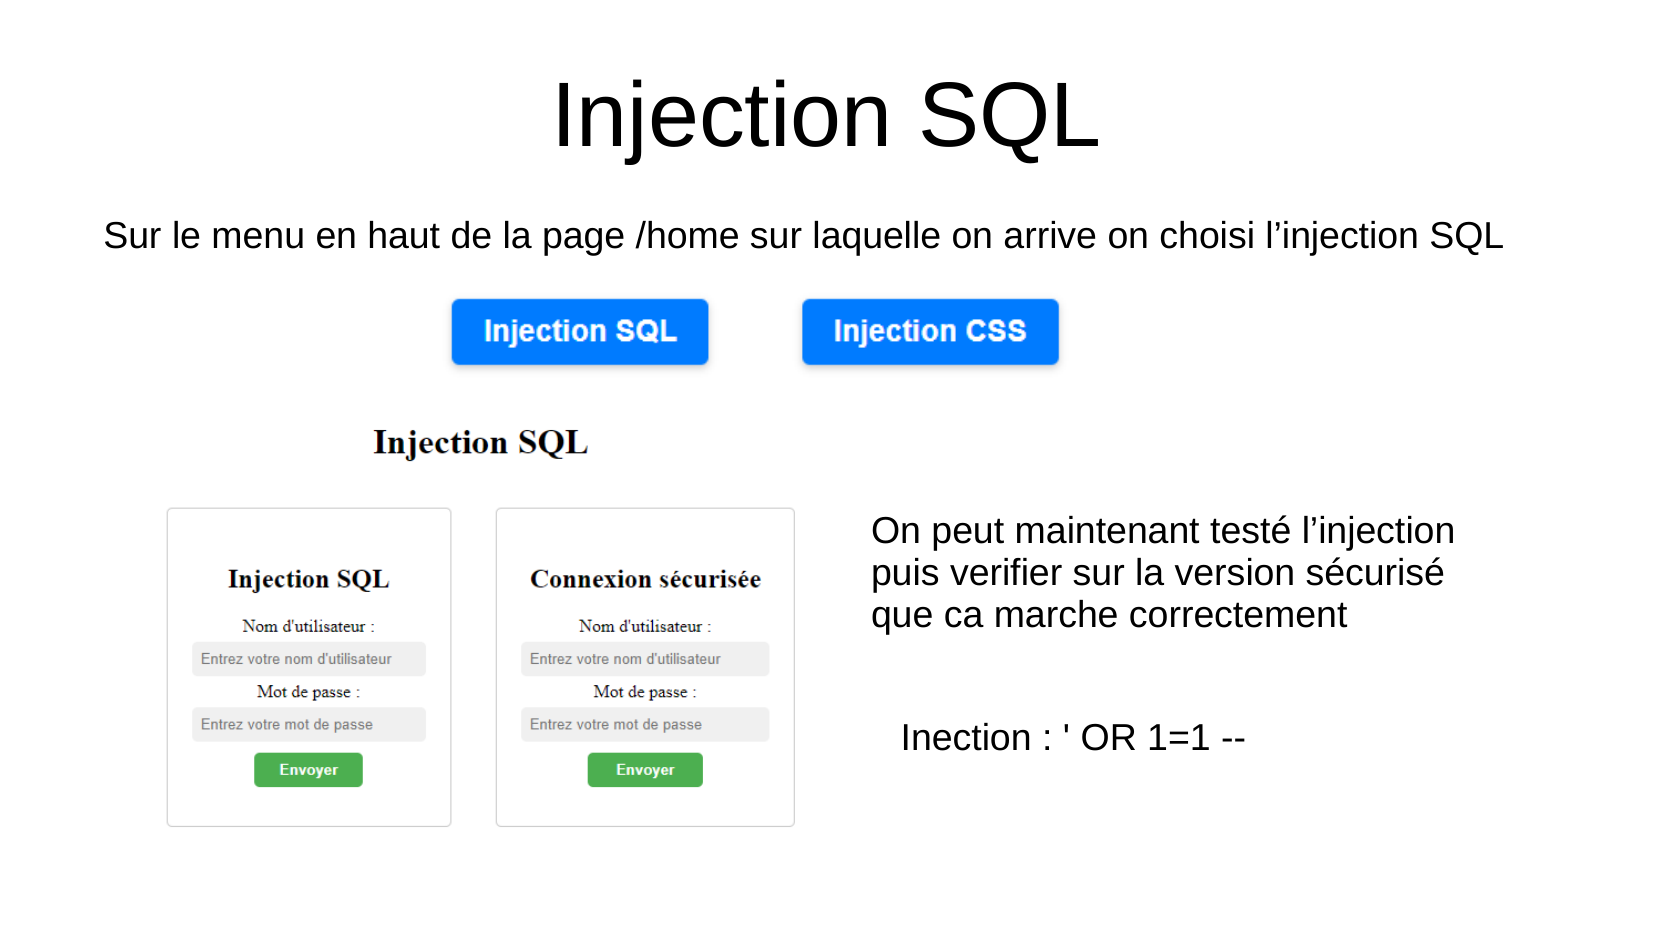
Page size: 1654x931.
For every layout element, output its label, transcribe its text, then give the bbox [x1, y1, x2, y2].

text_box Sur le menu en haut de la page /home sur laquelle on arrive on choisi l’injection SQL [88, 206, 1536, 306]
picture [413, 306, 1128, 384]
picture [118, 409, 857, 857]
title Injection SQL [82, 37, 1571, 193]
text_box Inection : ' OR 1=1 -- [885, 708, 1418, 766]
text_box On peut maintenant testé l’injection puis verifier sur la version sécurisé que ca marche correctement [856, 501, 1506, 685]
